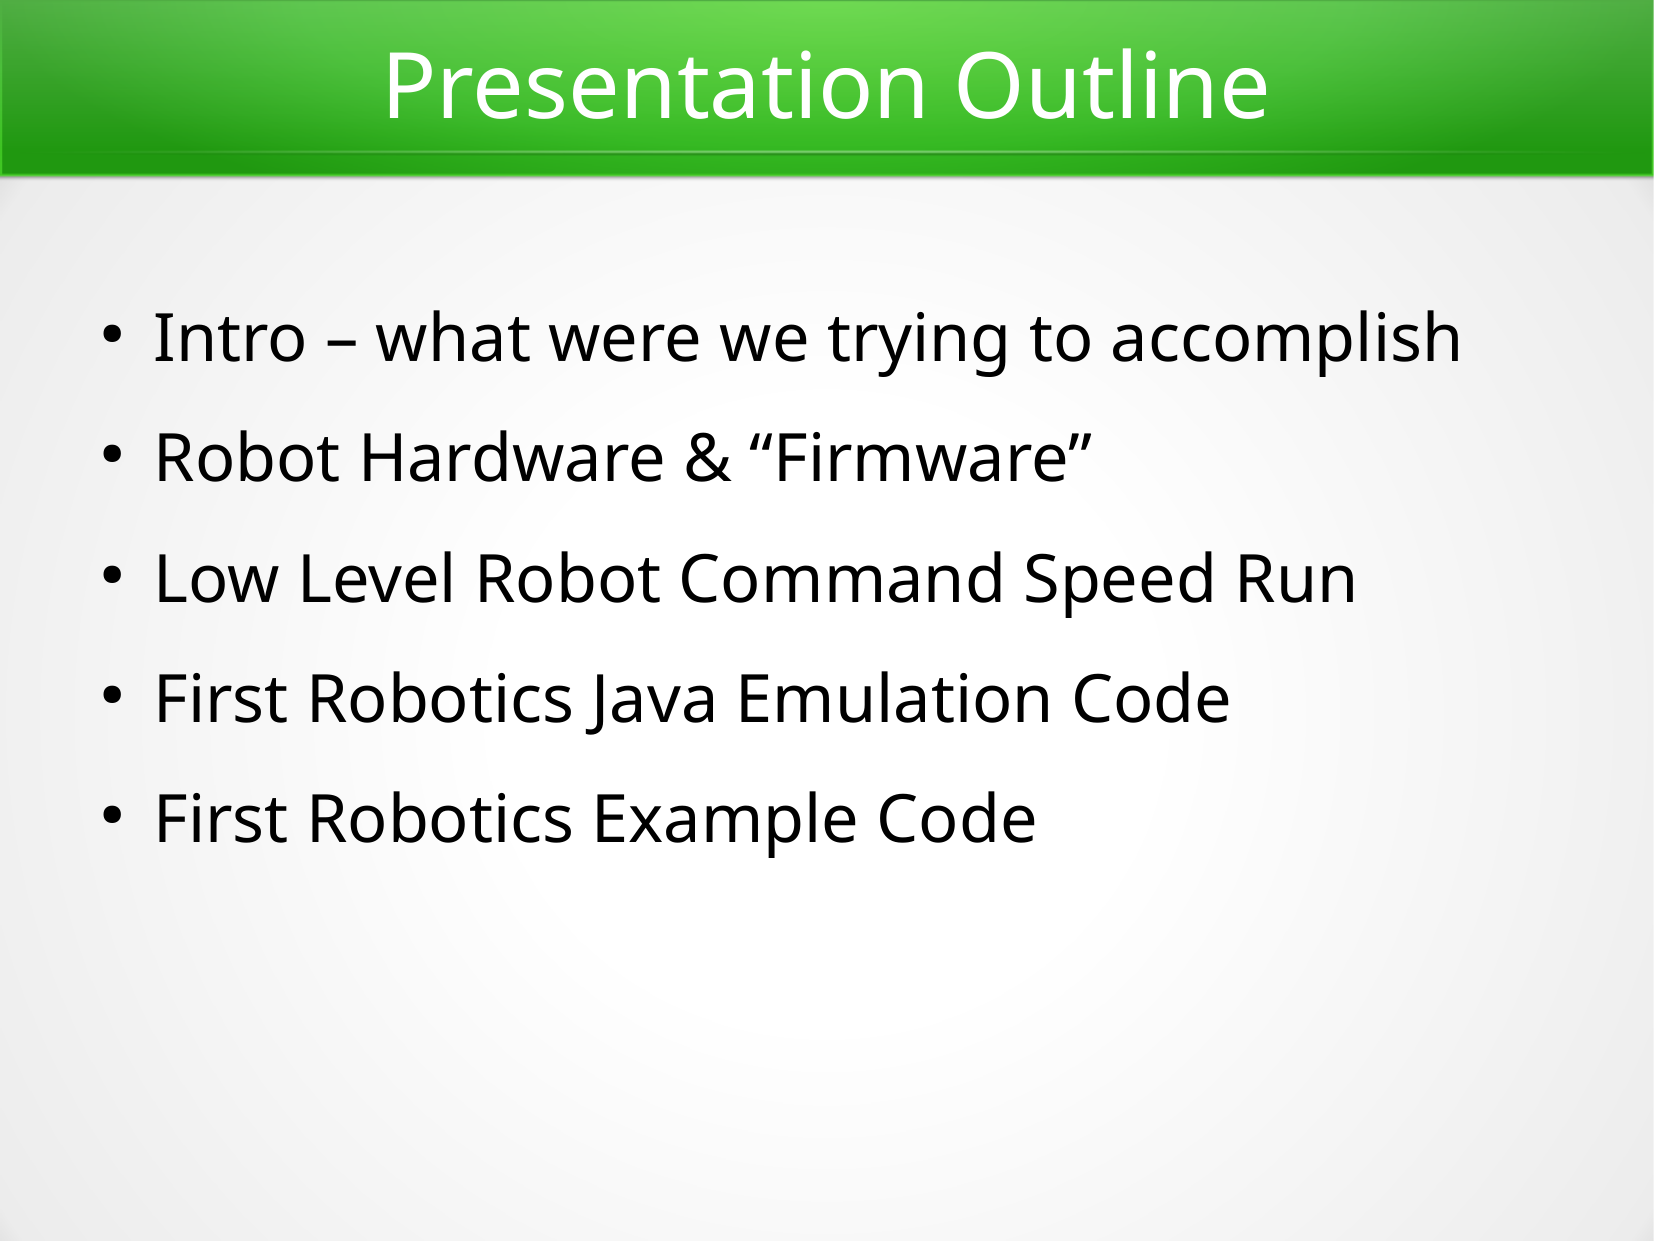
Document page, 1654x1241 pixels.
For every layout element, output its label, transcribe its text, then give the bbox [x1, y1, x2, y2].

title Presentation Outline [82, 11, 1571, 154]
list Intro – what were we trying to accomplish Robot Hardware & “Firmware” Low Level Robot Command Speed Run First Robotics Java Emulation Code First Robotics Example Code [82, 290, 1654, 1158]
picture [0, 0, 1654, 1241]
